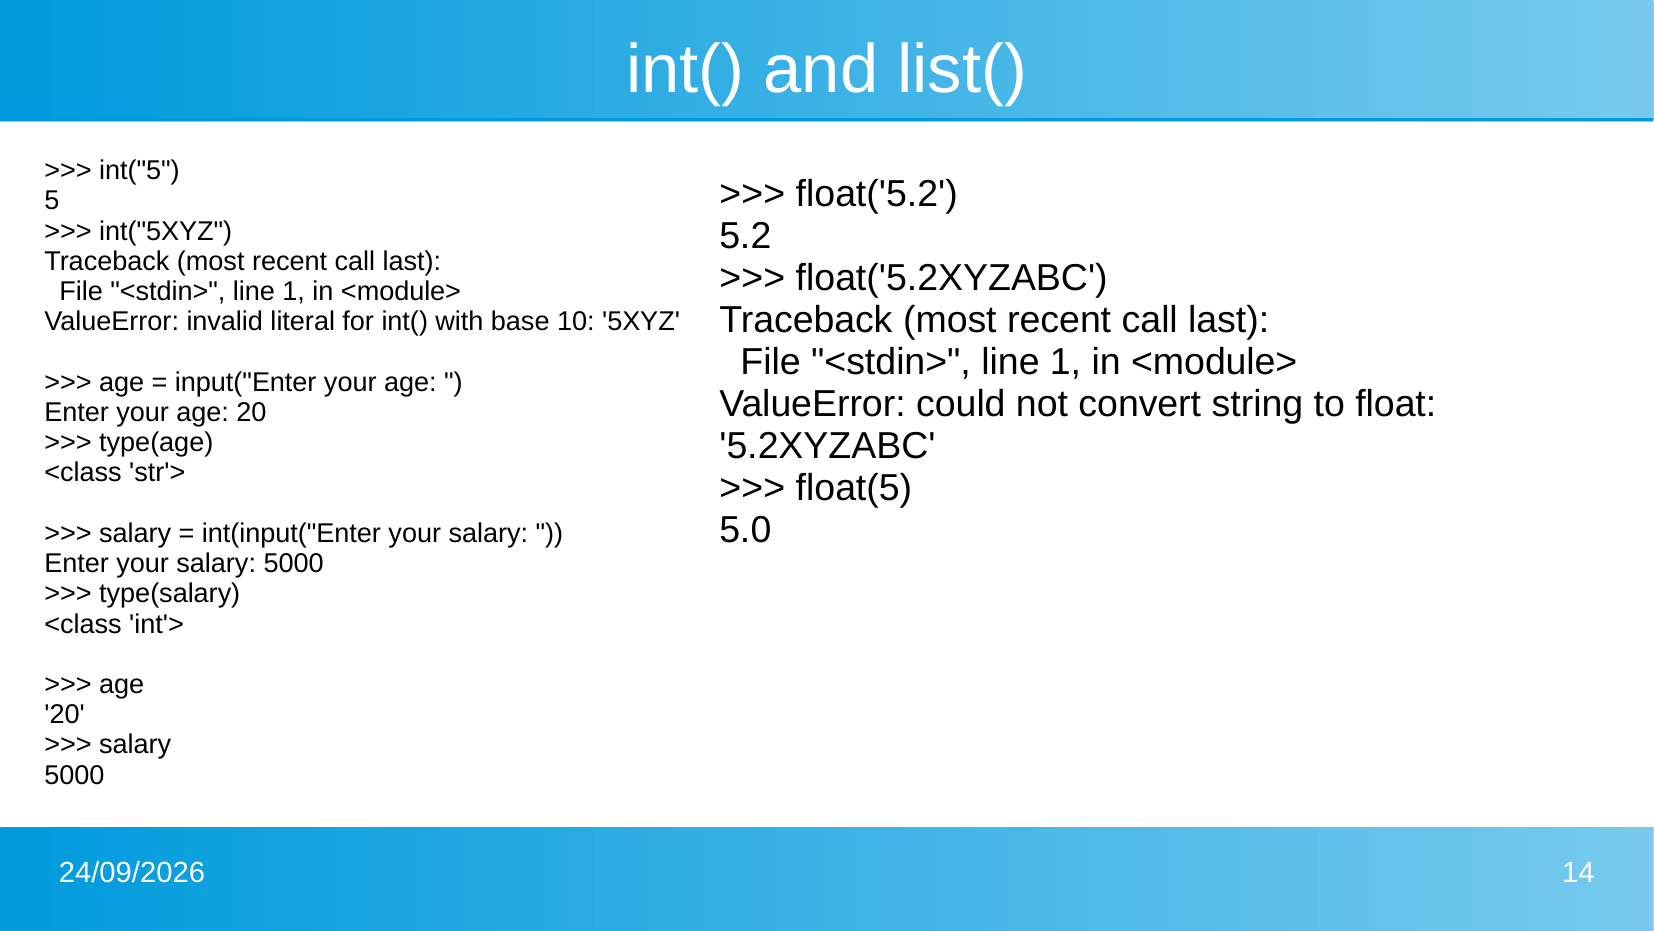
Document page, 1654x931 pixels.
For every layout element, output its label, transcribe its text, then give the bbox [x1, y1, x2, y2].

text_box >>> float('5.2') 5.2 >>> float('5.2XYZABC') Traceback (most recent call last): File "<stdin>", line 1, in <module> ValueError: could not convert string to float: '5.2XYZABC' >>> float(5) 5.0 [704, 164, 1634, 726]
title int() and list() [59, 29, 1595, 108]
text_box >>> int("5") 5 >>> int("5XYZ") Traceback (most recent call last): File "<stdin>", line 1, in <module> ValueError: invalid literal for int() with base 10: '5XYZ' >>> age = input("Enter your age: ") Enter your age: 20 >>> type(age) <class 'str'> >>> salary = int(input("Enter your salary: ")) Enter your salary: 5000 >>> type(salary) <class 'int'> >>> age '20' >>> salary 5000 [29, 147, 1506, 870]
